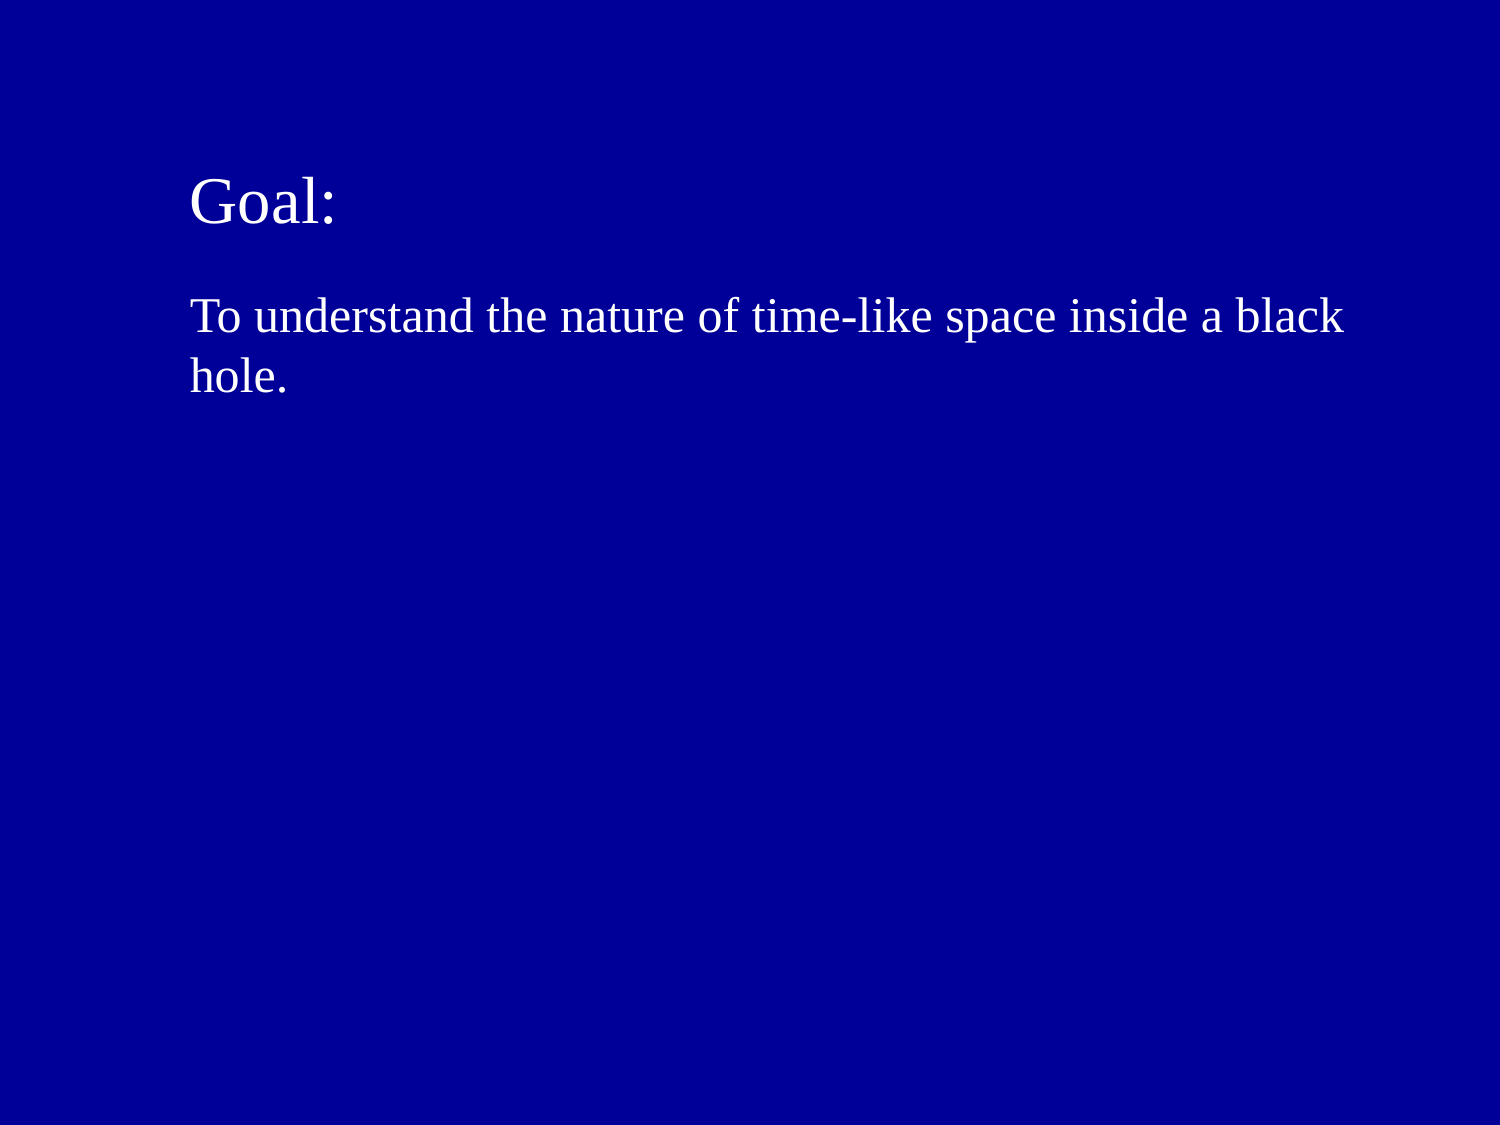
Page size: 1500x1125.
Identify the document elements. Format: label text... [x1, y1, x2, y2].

text_box Goal: To understand the nature of time-like space inside a black hole. [174, 149, 1388, 475]
